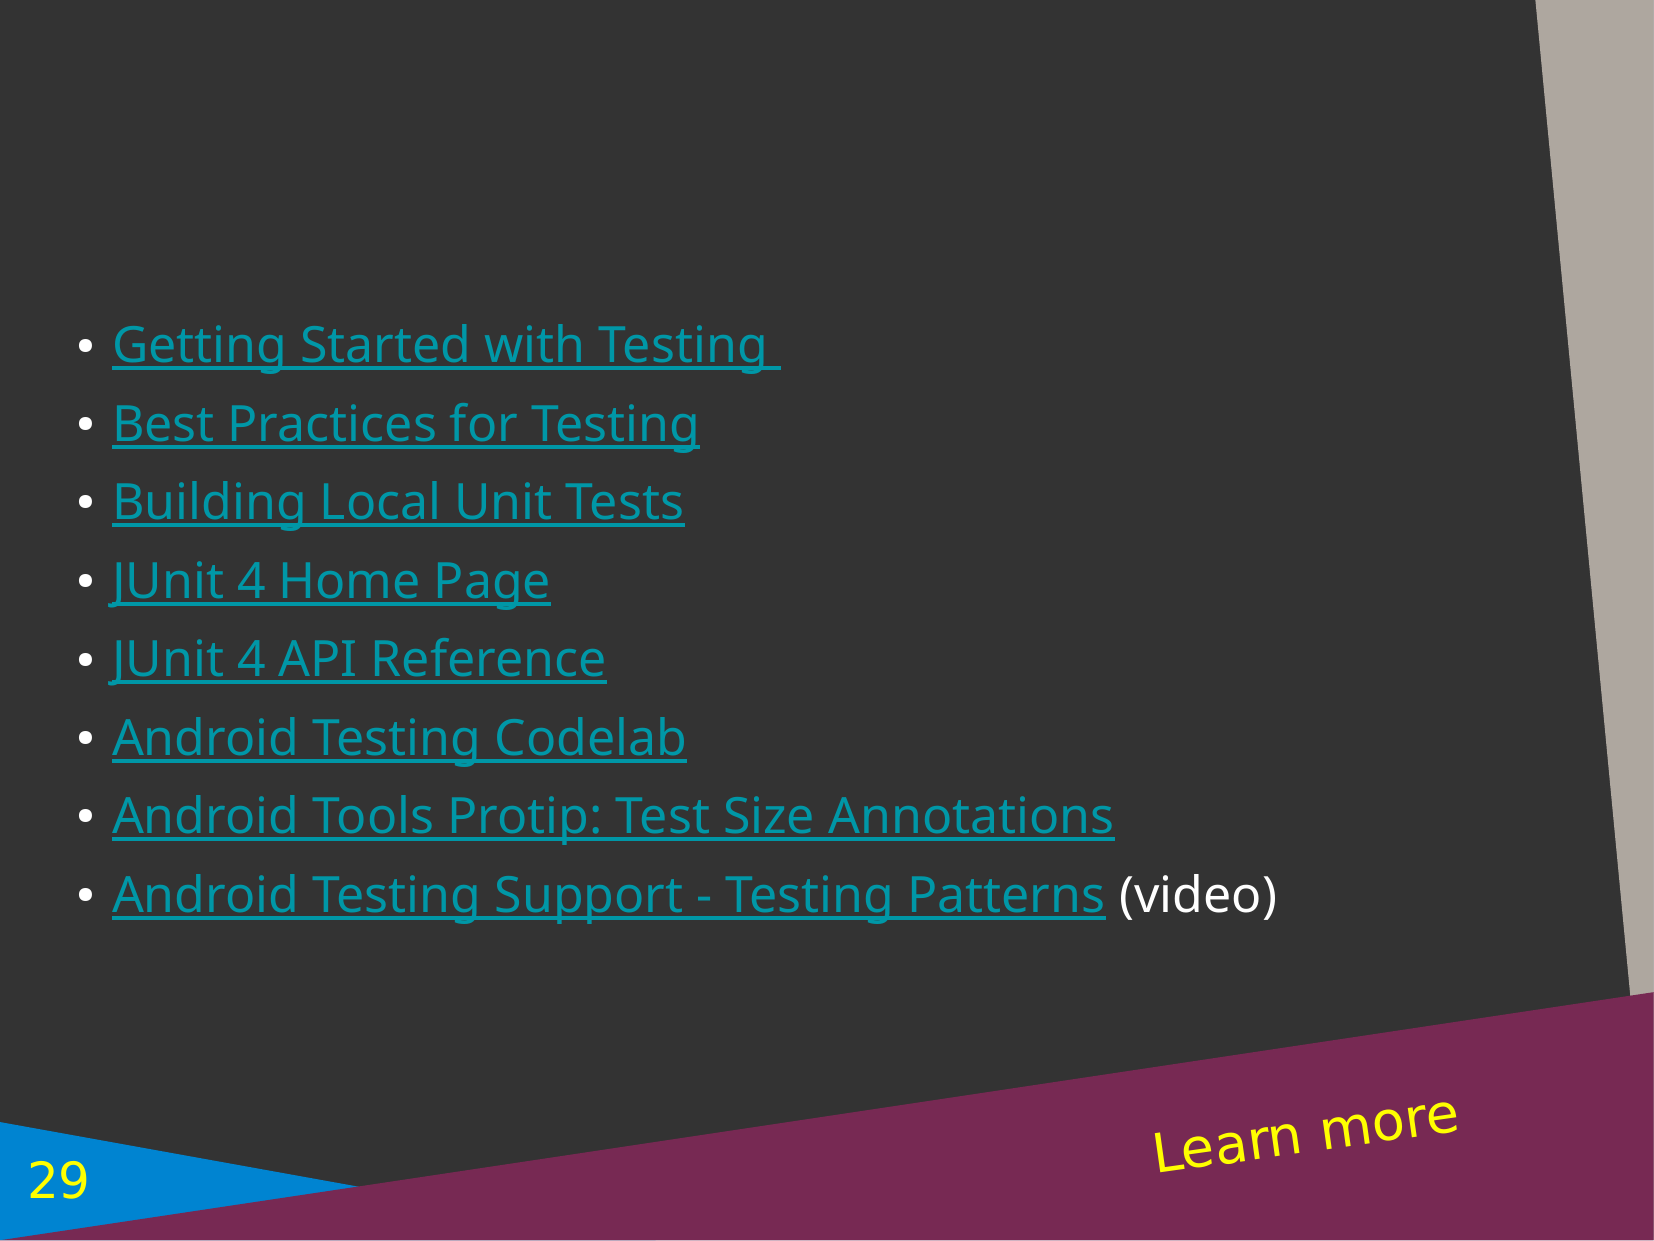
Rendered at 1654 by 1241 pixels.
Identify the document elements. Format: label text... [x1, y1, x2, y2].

title Learn more [956, 995, 1654, 1241]
text_box Getting Started with Testing Best Practices for Testing Building Local Unit Tests JUnit 4 Home Page JUnit 4 API Reference Android Testing Codelab Android Tools Protip: Test Size Annotations Android Testing Support - Testing Patterns (video) [61, 287, 1489, 863]
